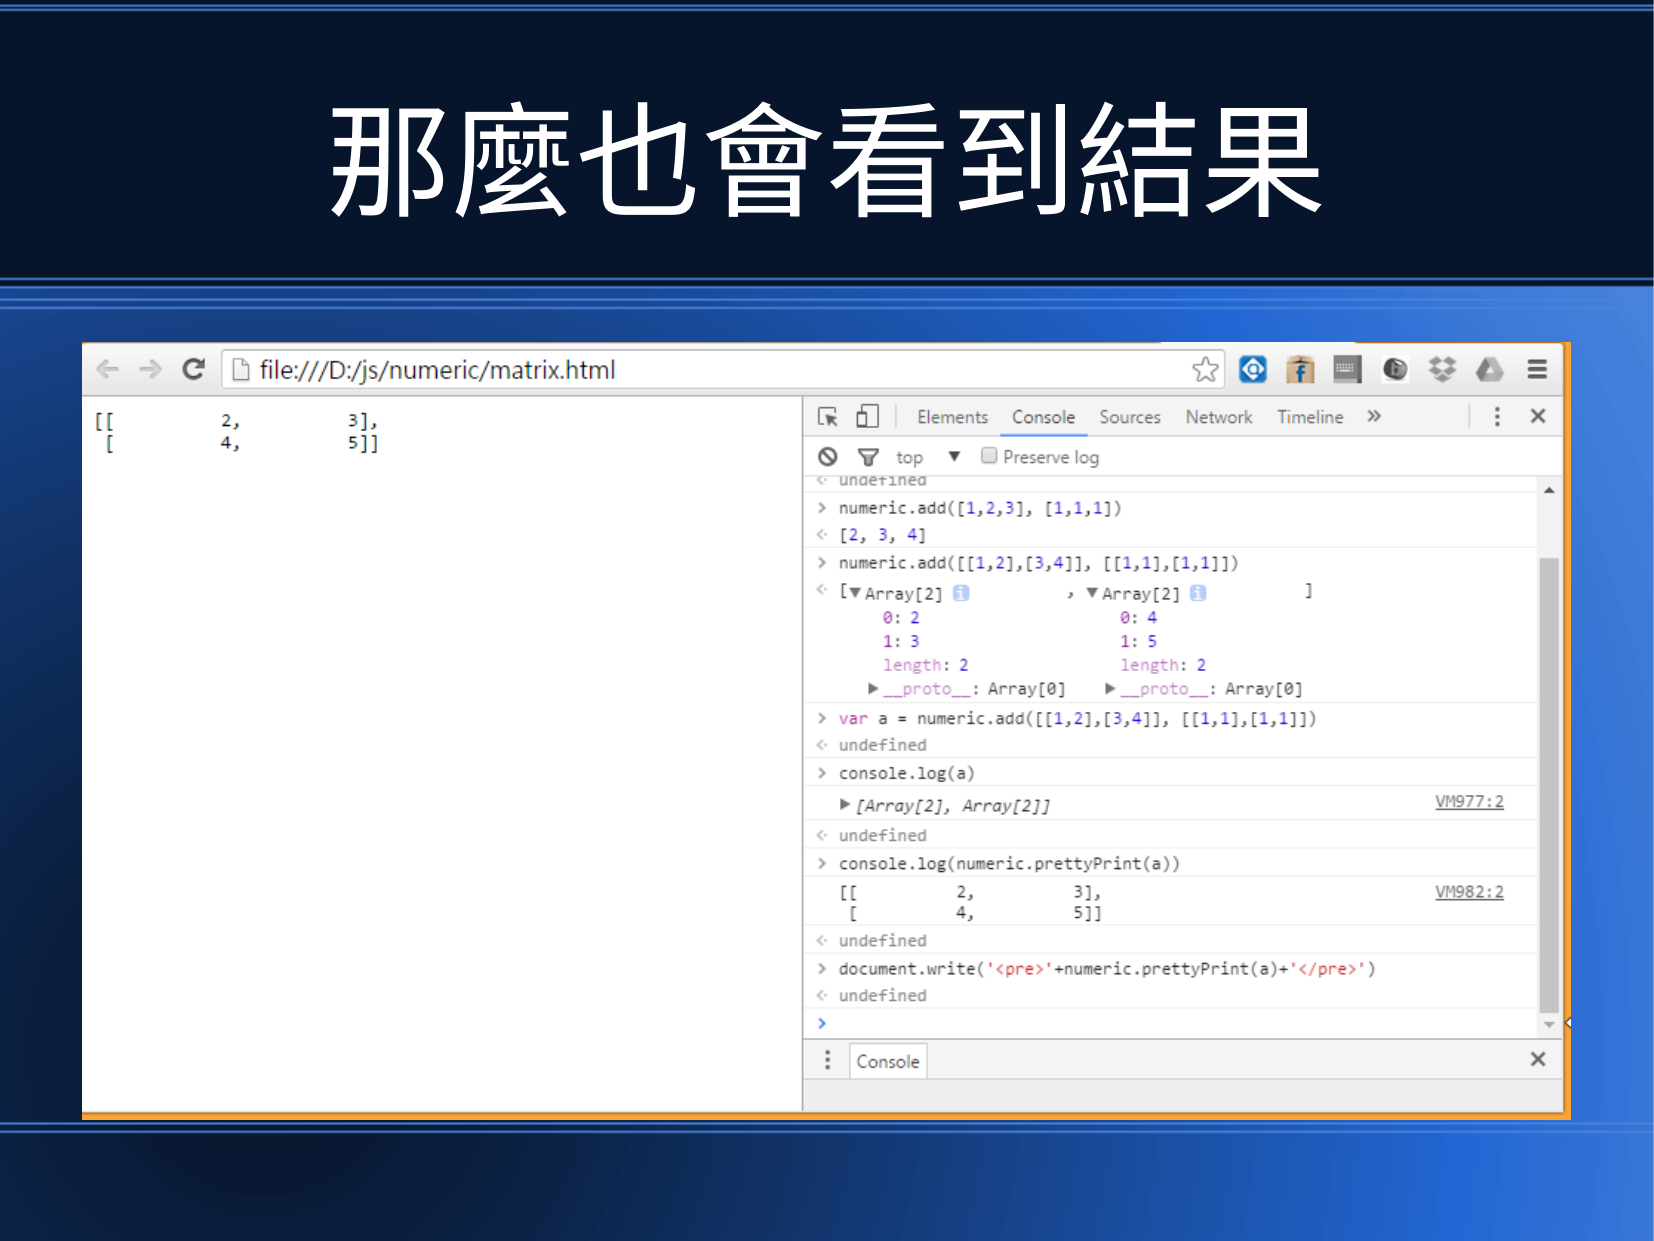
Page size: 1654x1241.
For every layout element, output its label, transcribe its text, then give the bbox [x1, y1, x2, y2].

title 那麼也會看到結果 [82, 49, 1571, 257]
picture [0, 0, 1654, 1241]
